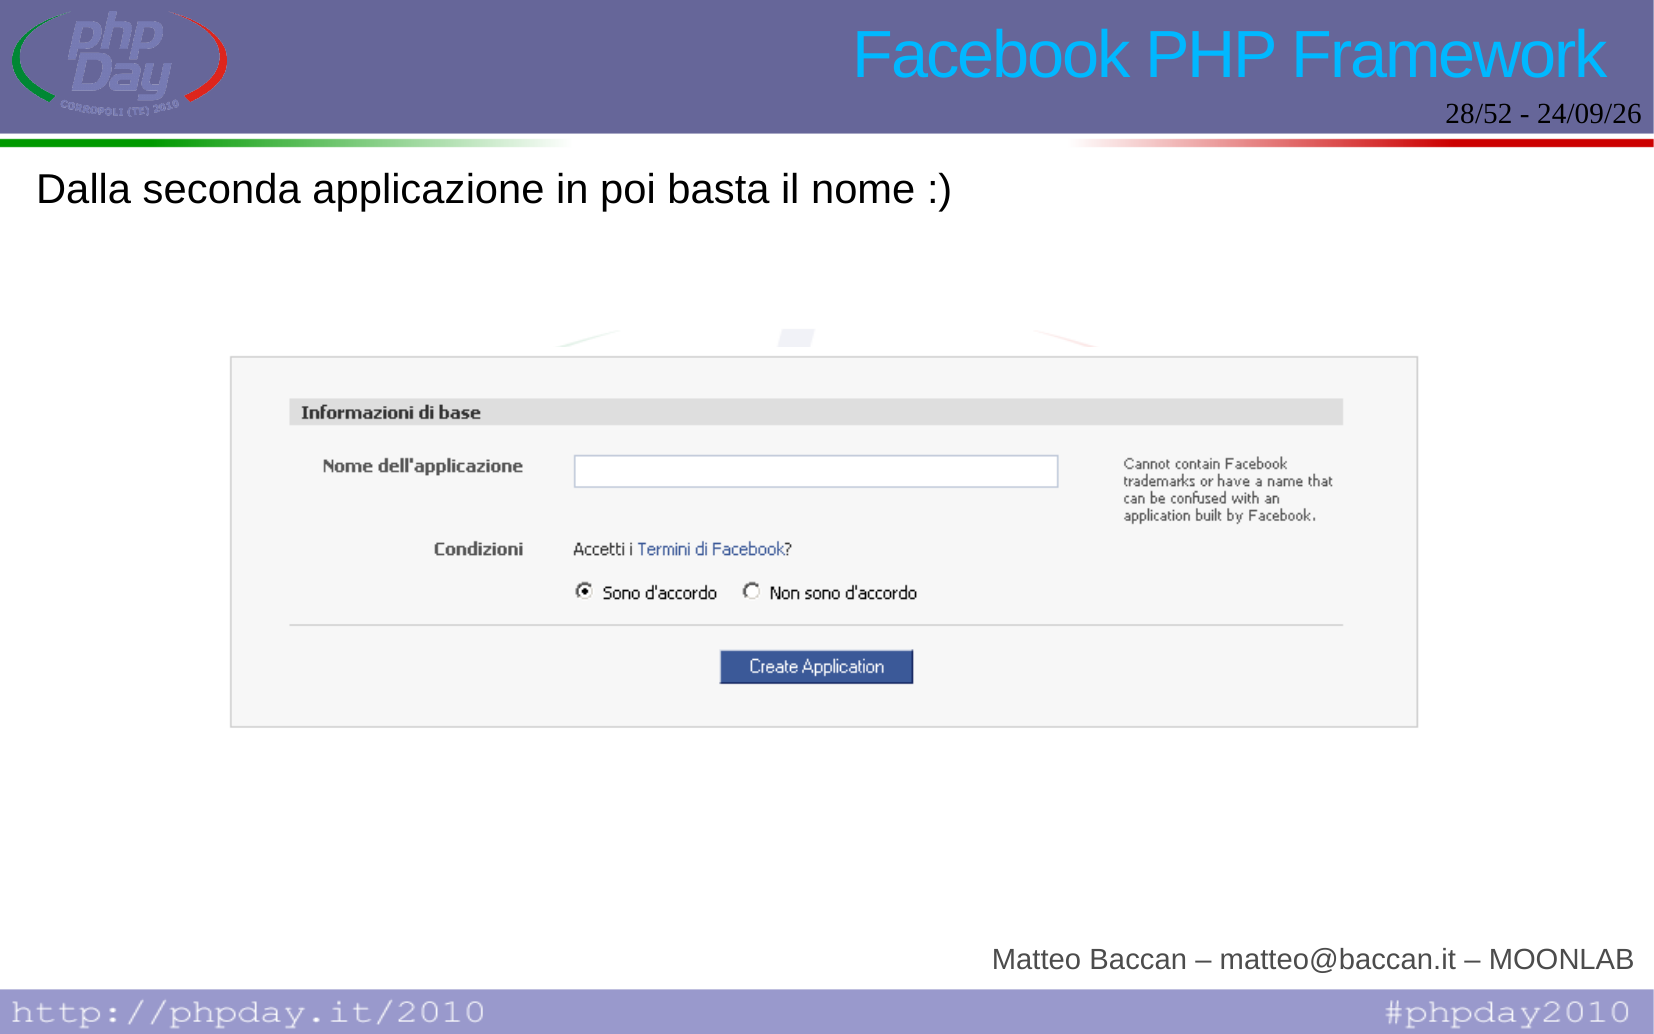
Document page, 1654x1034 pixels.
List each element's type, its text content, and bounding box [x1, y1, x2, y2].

picture [0, 0, 1654, 1034]
text_box Dalla seconda applicazione in poi basta il nome :) [21, 158, 1610, 275]
title Facebook PHP Framework [132, 5, 1609, 103]
